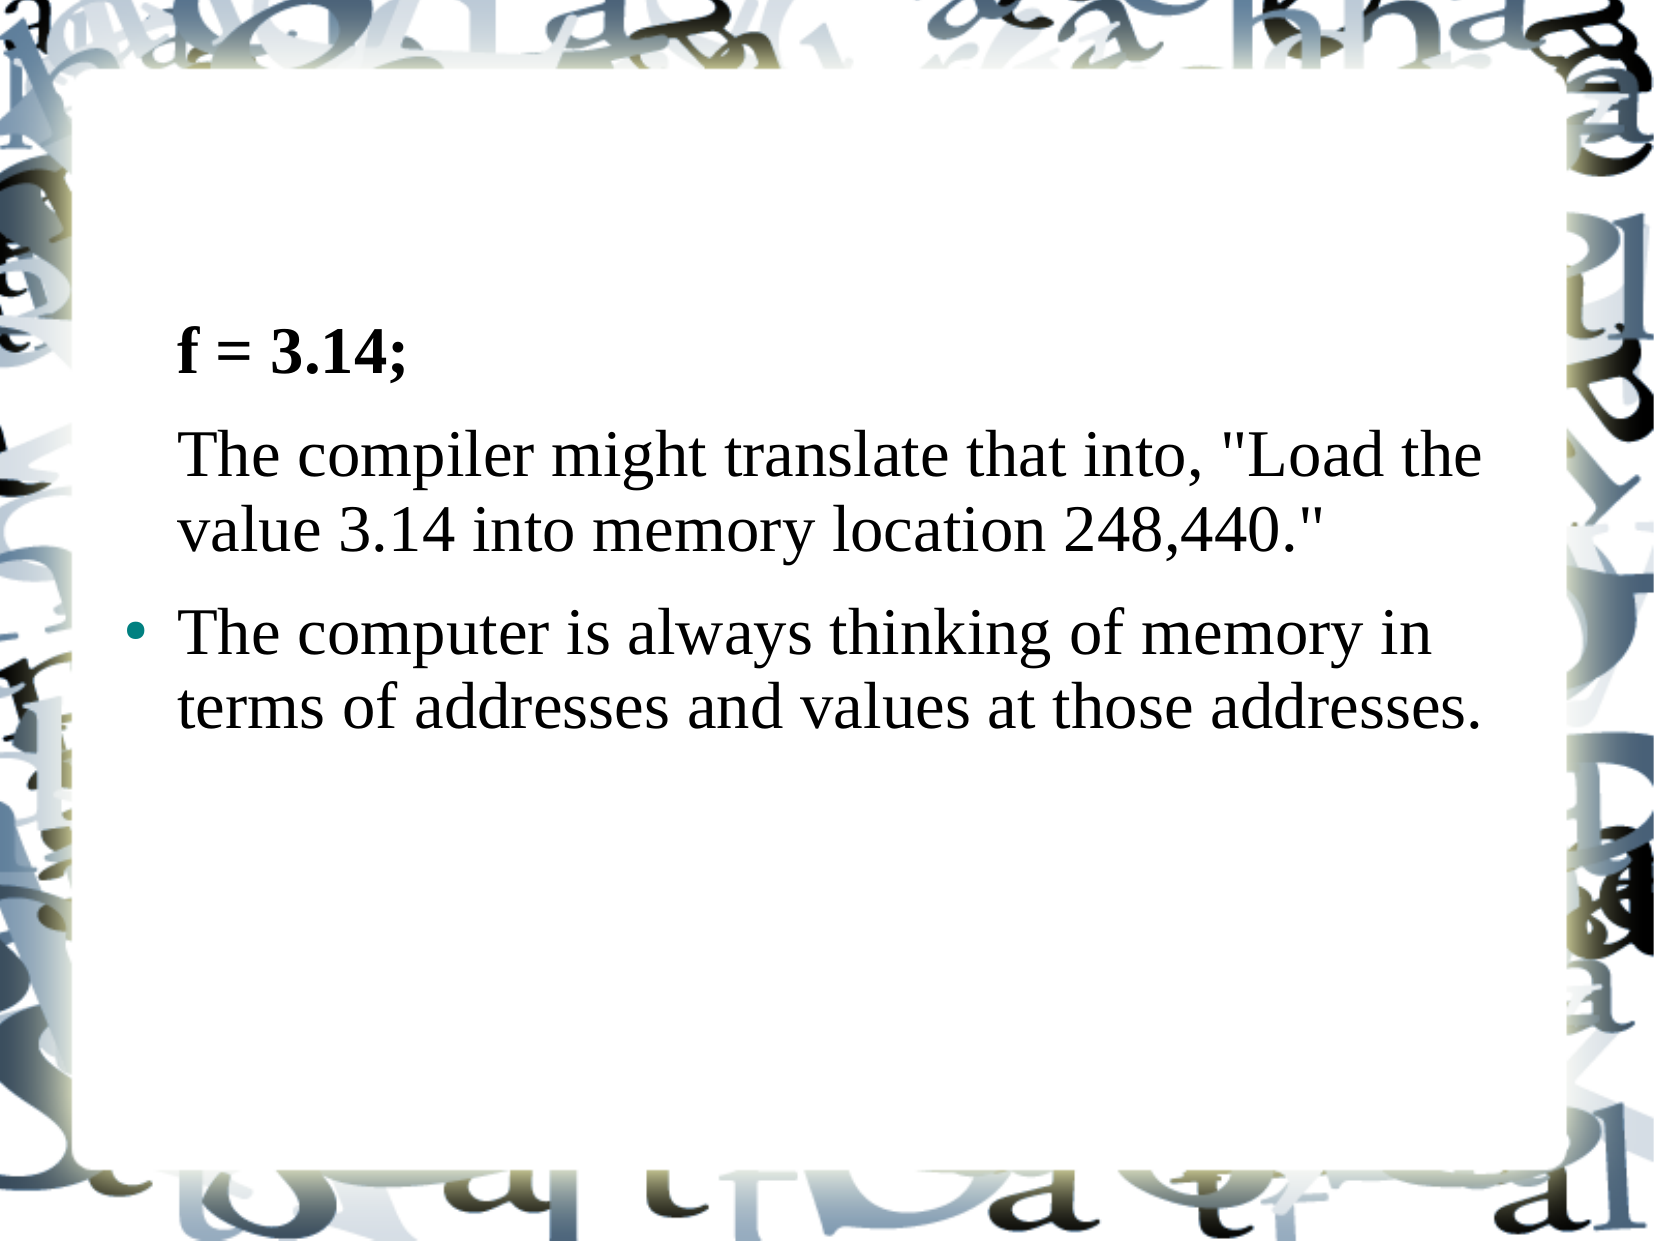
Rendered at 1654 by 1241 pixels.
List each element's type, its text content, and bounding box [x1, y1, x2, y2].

list f = 3.14; The compiler might translate that into, "Load the value 3.14 into memory location 248,440." The computer is always thinking of memory in terms of addresses and values at those addresses. [106, 313, 1530, 1118]
picture [0, 0, 1654, 1241]
